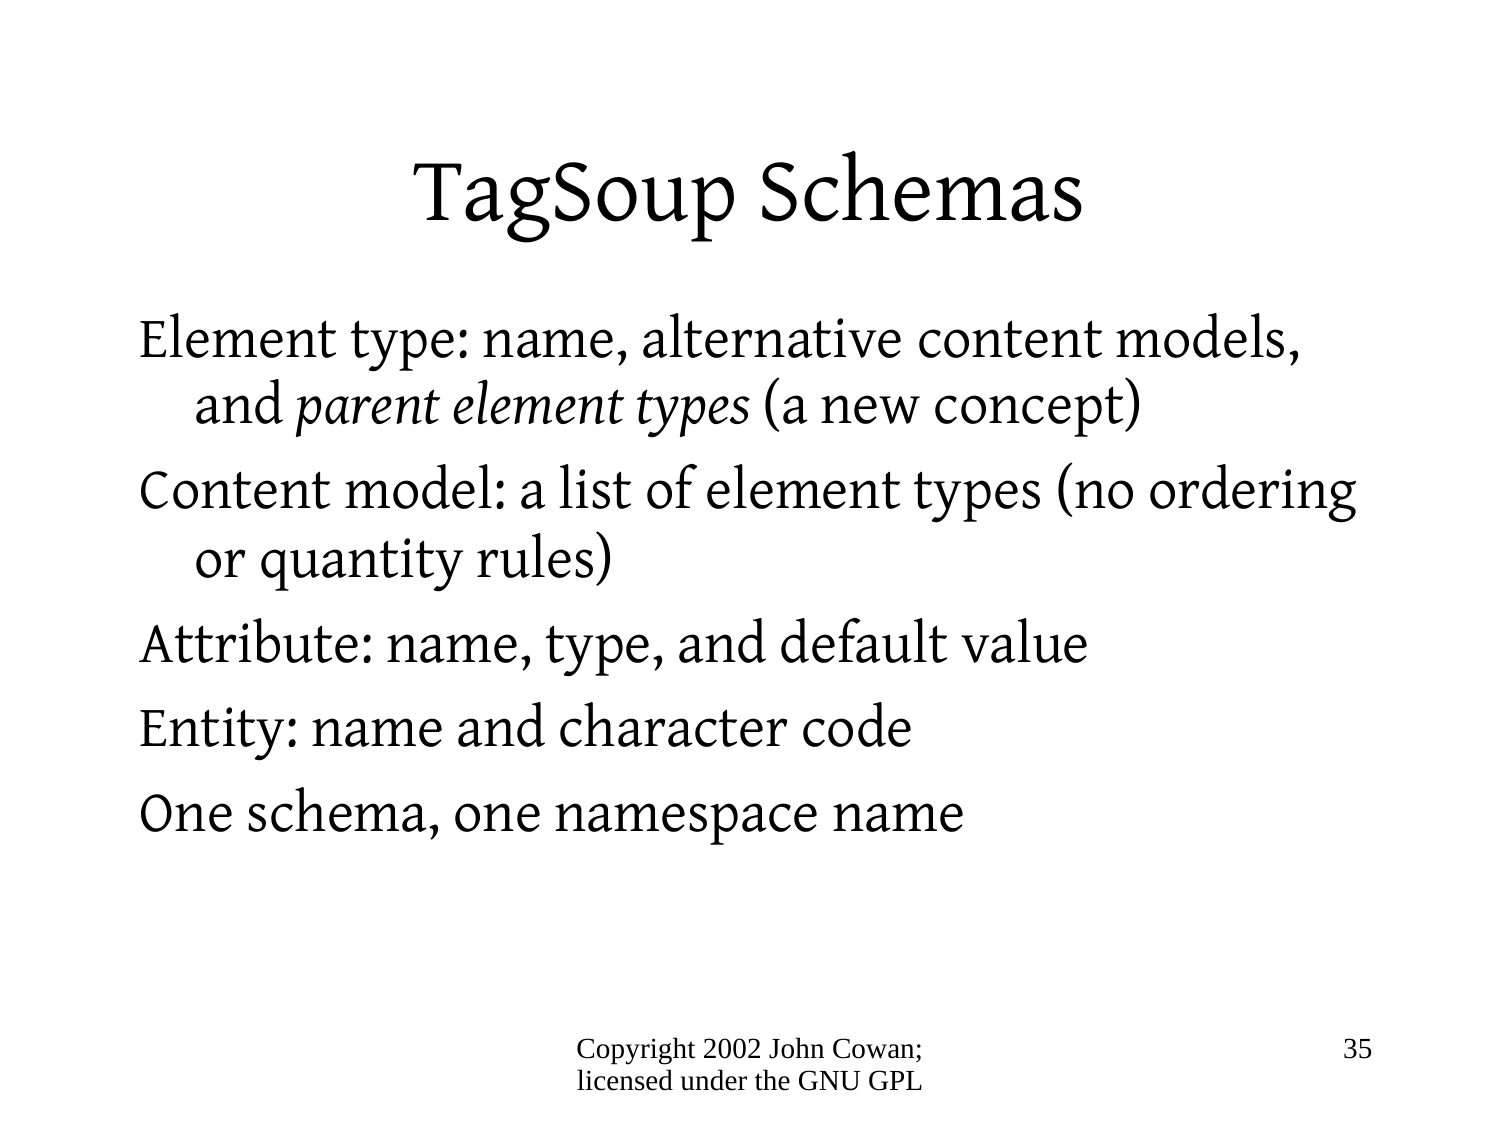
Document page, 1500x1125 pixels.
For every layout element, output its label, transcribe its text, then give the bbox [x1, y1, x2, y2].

text_box Copyright 2002 John Cowan; licensed under the GNU GPL [512, 1025, 988, 1107]
text_box 35 [1074, 1025, 1388, 1074]
list Element type: name, alternative content models, and parent element types (a new concept) Content model: a list of element types (no ordering or quantity rules) Attribute: name, type, and default value Entity: name and character code One schema, one namespace name [125, 299, 1401, 1007]
title TagSoup Schemas [112, 99, 1388, 288]
